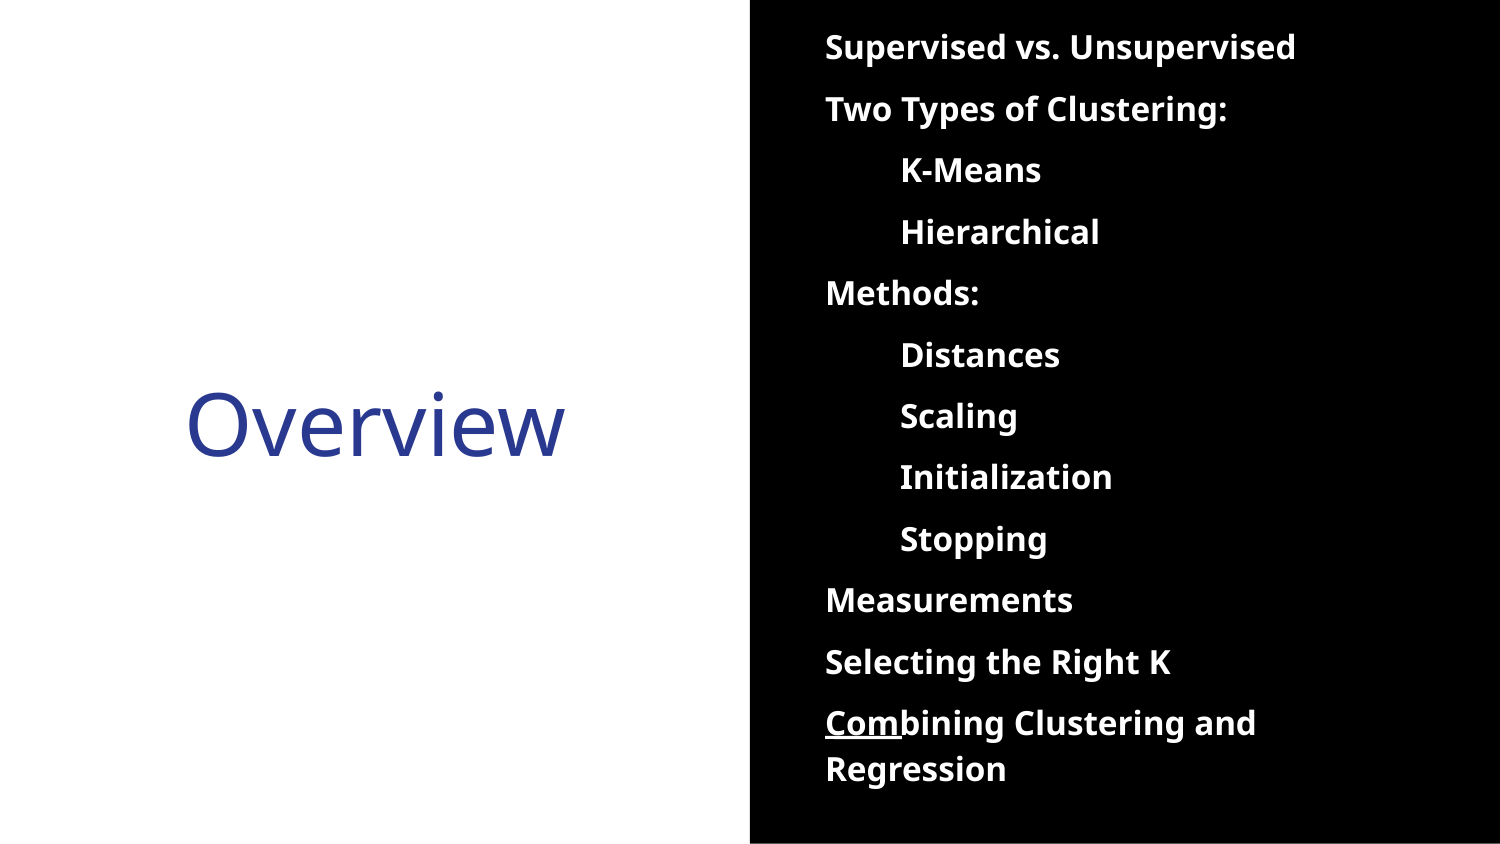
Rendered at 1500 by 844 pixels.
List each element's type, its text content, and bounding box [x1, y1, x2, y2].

text_box Overview [43, 313, 708, 530]
text_box Supervised vs. Unsupervised Two Types of Clustering: K-Means Hierarchical Methods: Distances Scaling Initialization Stopping Measurements Selecting the Right K Combining Clustering and Regression [810, 118, 1440, 690]
